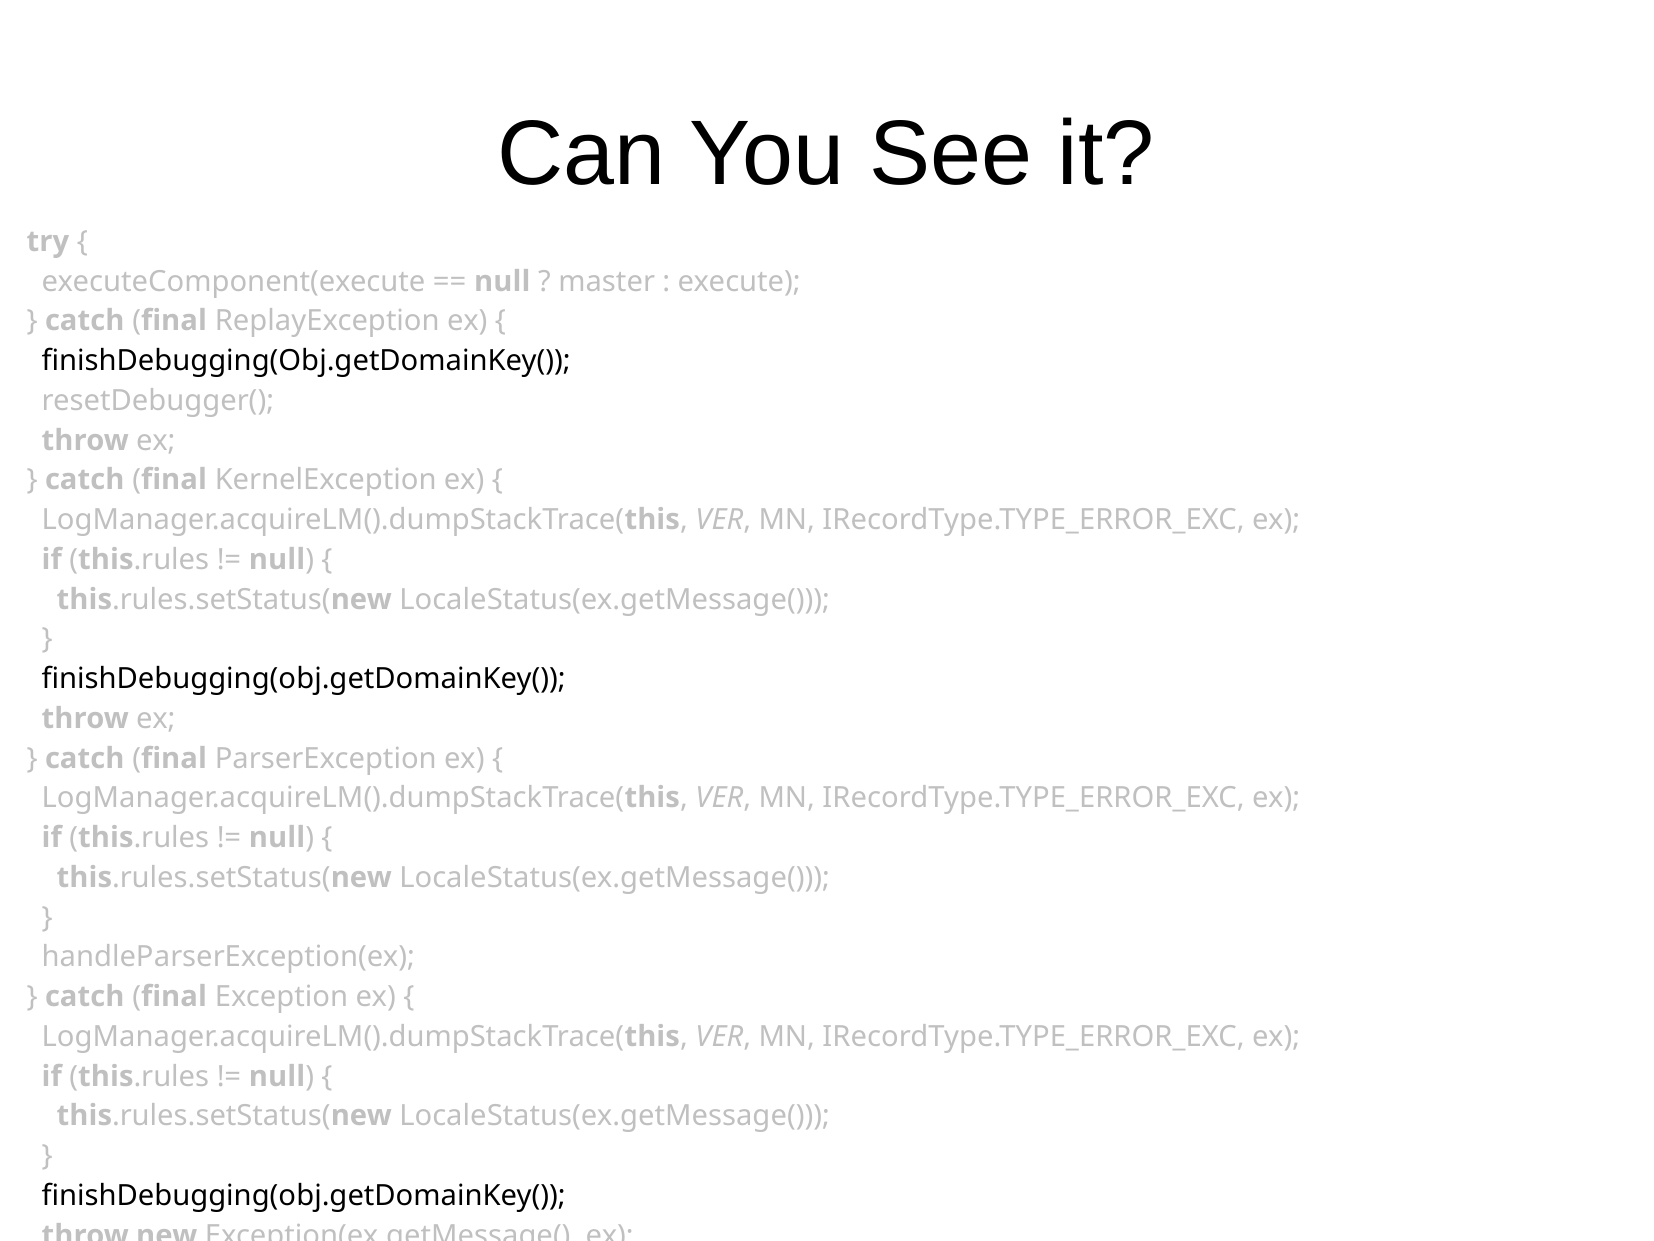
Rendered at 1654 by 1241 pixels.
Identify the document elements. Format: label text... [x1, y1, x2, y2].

text_box try { executeComponent(execute == null ? master : execute); } catch (final ReplayException ex) { finishDebugging(Obj.getDomainKey()); resetDebugger(); throw ex; } catch (final KernelException ex) { LogManager.acquireLM().dumpStackTrace(this, VER, MN, IRecordType.TYPE_ERROR_EXC, ex); if (this.rules != null) { this.rules.setStatus(new LocaleStatus(ex.getMessage())); } finishDebugging(obj.getDomainKey()); throw ex; } catch (final ParserException ex) { LogManager.acquireLM().dumpStackTrace(this, VER, MN, IRecordType.TYPE_ERROR_EXC, ex); if (this.rules != null) { this.rules.setStatus(new LocaleStatus(ex.getMessage())); } handleParserException(ex); } catch (final Exception ex) { LogManager.acquireLM().dumpStackTrace(this, VER, MN, IRecordType.TYPE_ERROR_EXC, ex); if (this.rules != null) { this.rules.setStatus(new LocaleStatus(ex.getMessage())); } finishDebugging(obj.getDomainKey()); throw new Exception(ex.getMessage(), ex); } [11, 212, 1654, 1220]
title Can You See it? [82, 49, 1571, 212]
